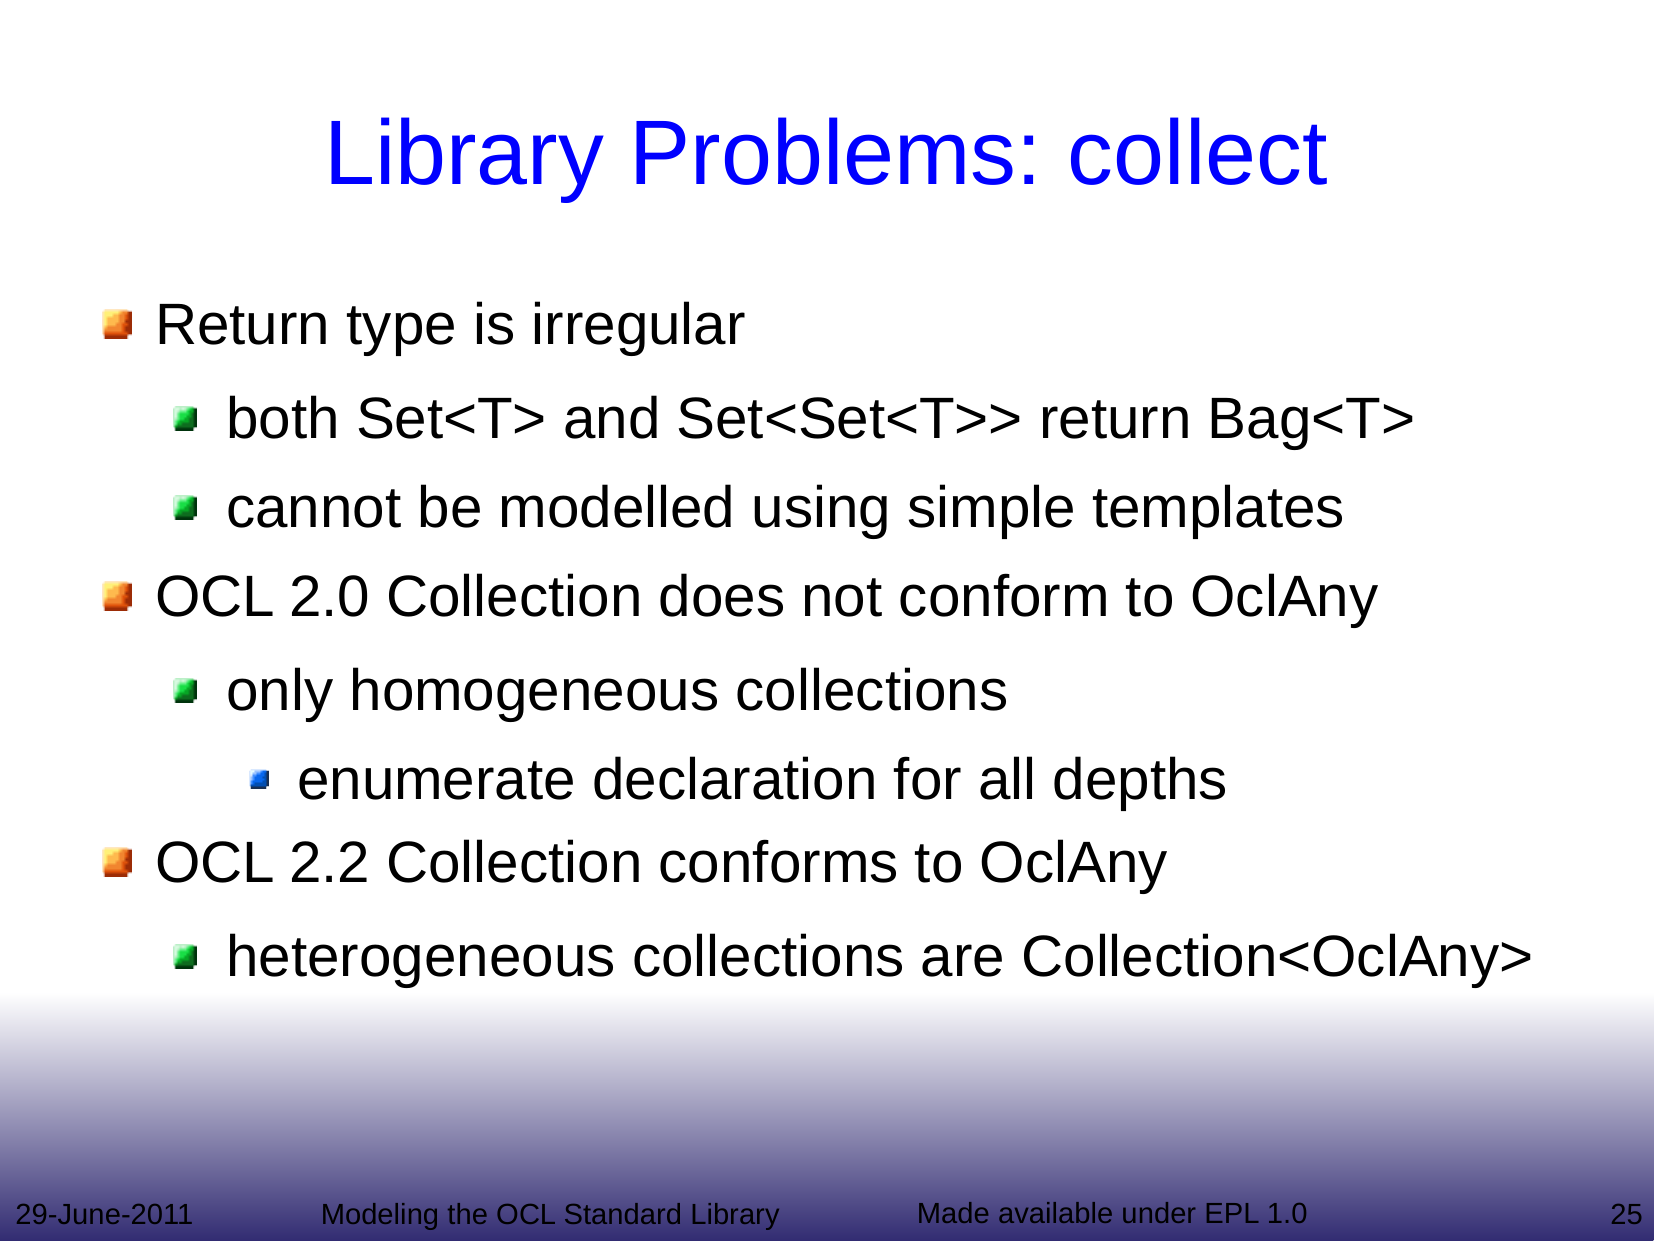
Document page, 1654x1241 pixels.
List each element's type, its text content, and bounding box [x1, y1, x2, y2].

list Return type is irregular both Set<T> and Set<Set<T>> return Bag<T> cannot be modelled using simple templates OCL 2.0 Collection does not conform to OclAny only homogeneous collections enumerate declaration for all depths OCL 2.2 Collection conforms to OclAny heterogeneous collections are Collection<OclAny> [84, 291, 1573, 1111]
title Library Problems: collect [82, 49, 1571, 257]
